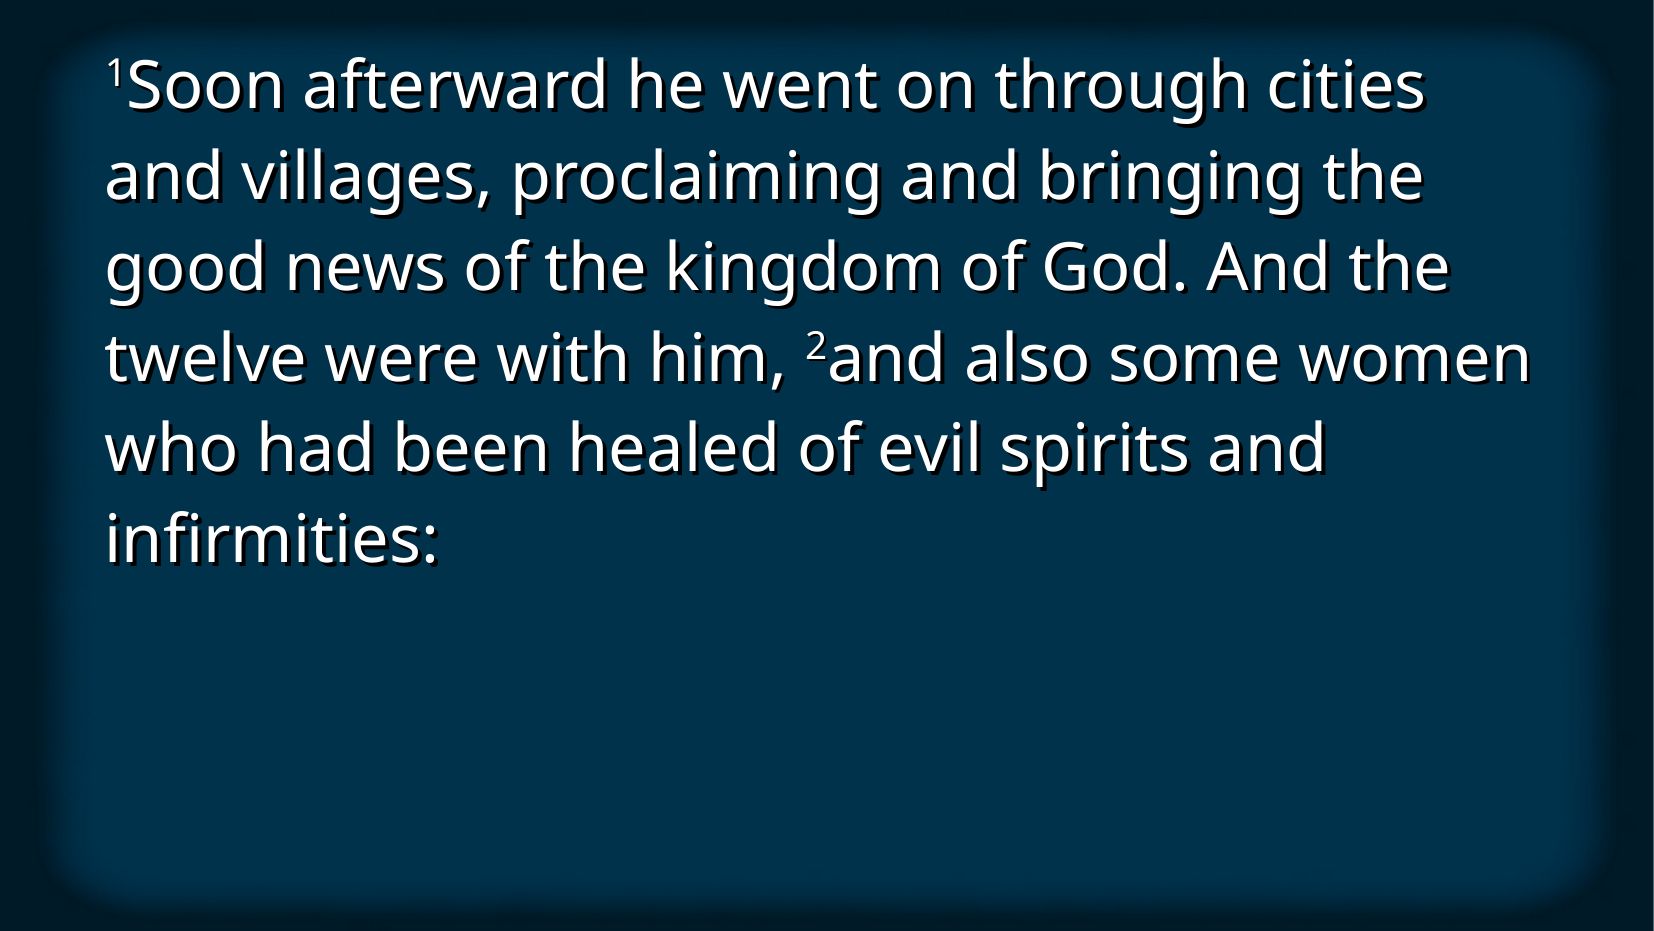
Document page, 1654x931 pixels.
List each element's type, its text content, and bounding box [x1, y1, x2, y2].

picture [0, 0, 1654, 931]
text_box 1Soon afterward he went on through cities and villages, proclaiming and bringing the good news of the kingdom of God. And the twelve were with him, 2and also some women who had been healed of evil spirits and infirmities: [90, 30, 1561, 489]
